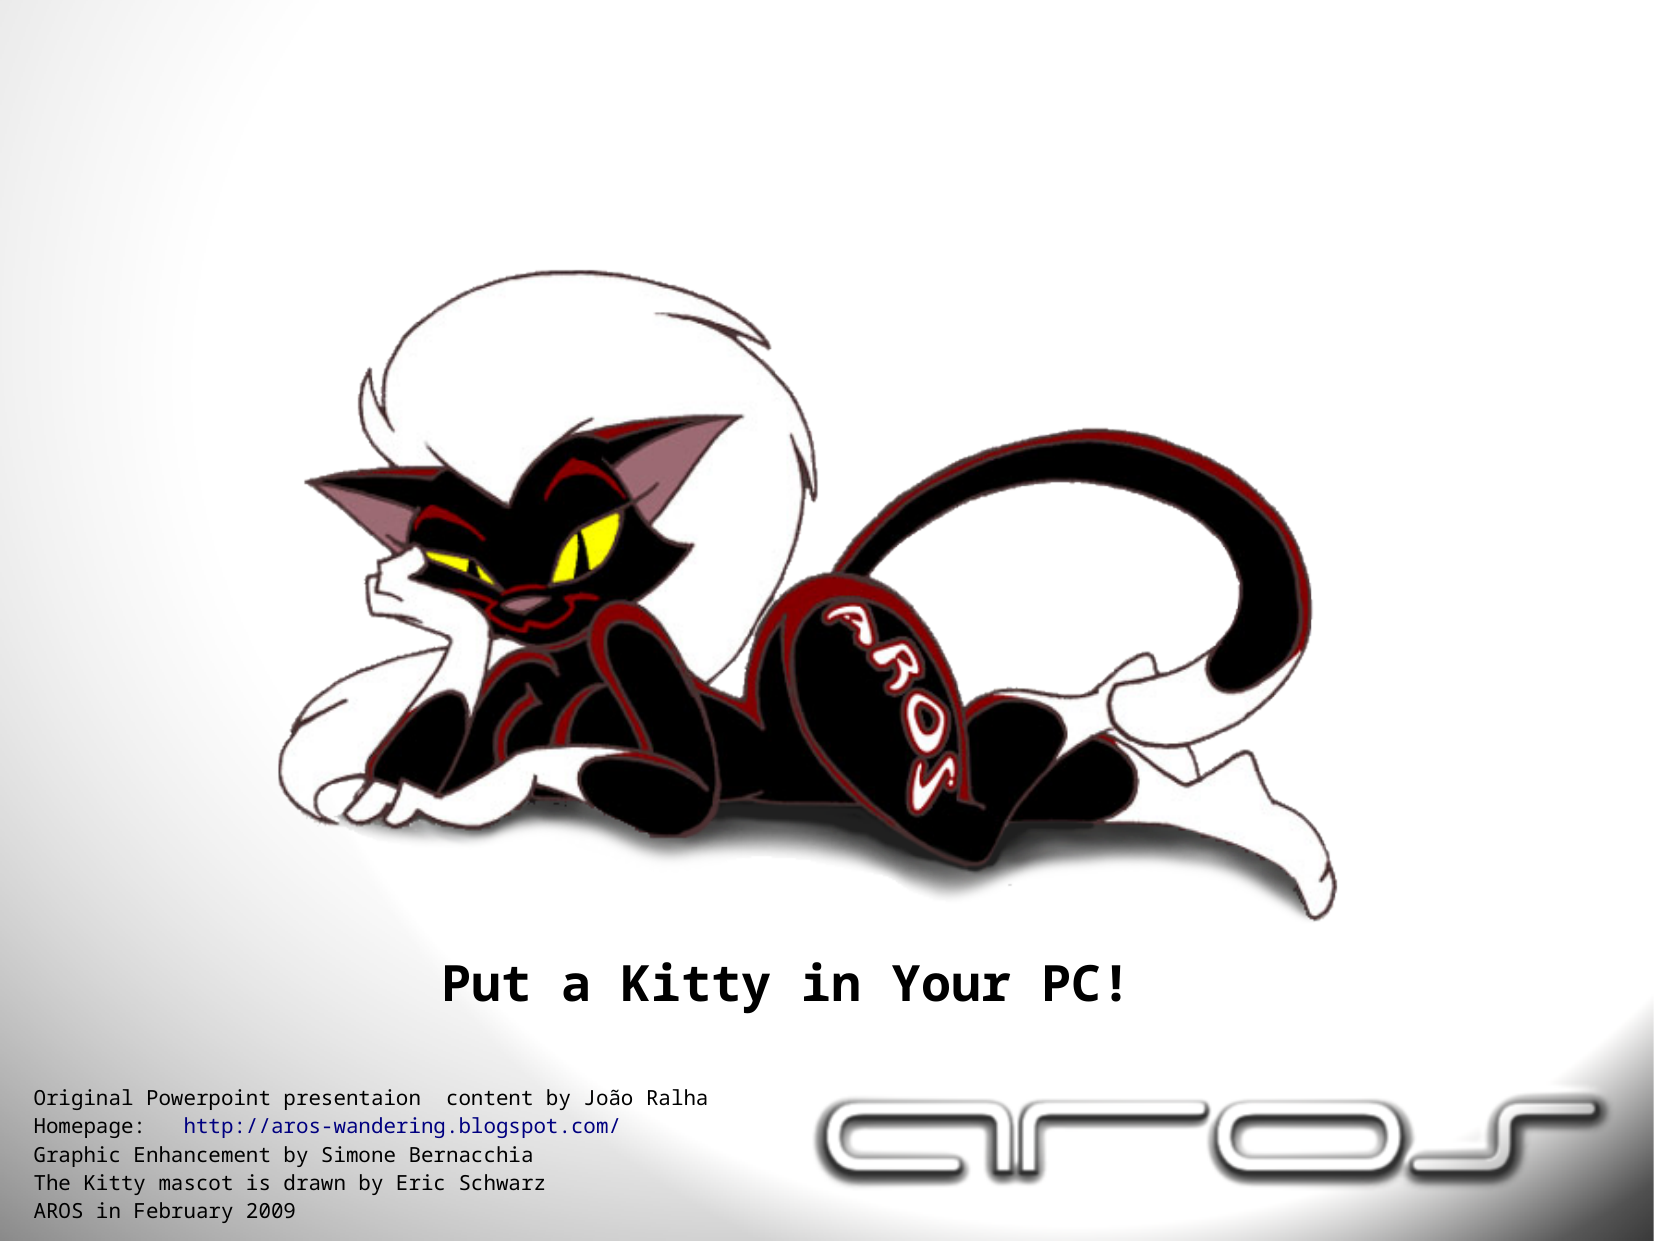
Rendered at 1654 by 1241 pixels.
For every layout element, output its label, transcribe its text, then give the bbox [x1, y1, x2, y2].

picture [0, 0, 1654, 1241]
text_box Original Powerpoint presentaion content by João Ralha Homepage: http://aros-wandering.blogspot.com/ Graphic Enhancement by Simone Bernacchia The Kitty mascot is drawn by Eric Schwarz AROS in February 2009 [18, 1075, 724, 1195]
text_box Put a Kitty in Your PC! [426, 955, 1158, 1005]
